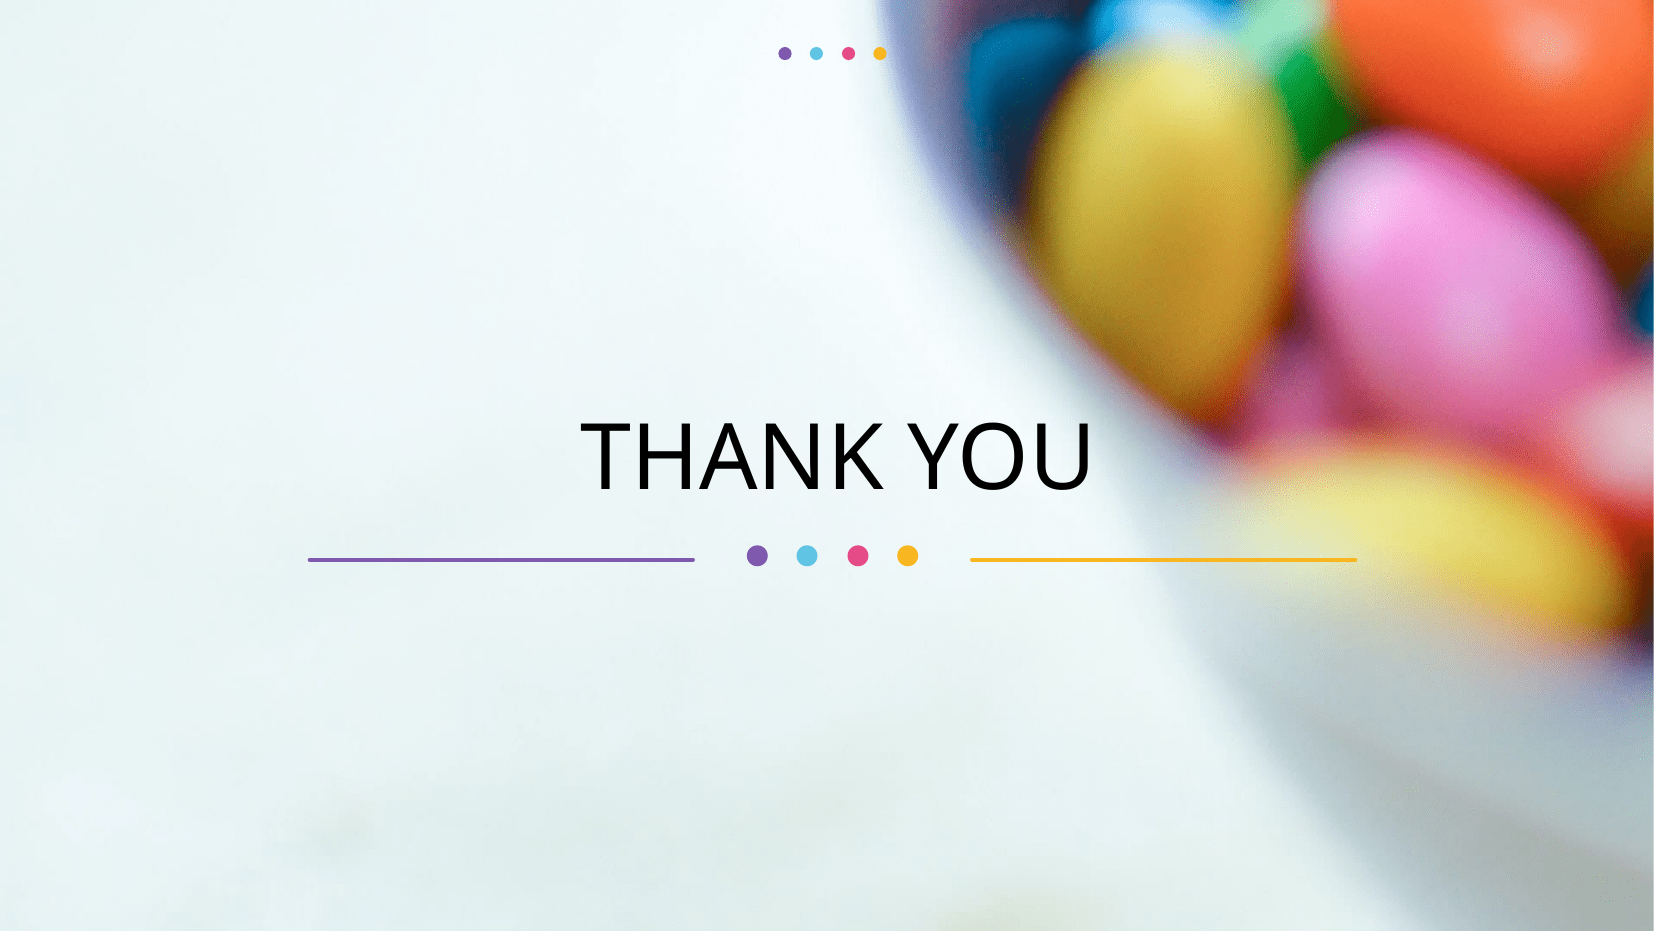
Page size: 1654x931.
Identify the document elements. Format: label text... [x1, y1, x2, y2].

text_box [897, 545, 919, 567]
text_box [796, 545, 818, 567]
title THANK YOU [94, 376, 1583, 532]
text_box [847, 545, 869, 567]
text_box [841, 46, 856, 61]
text_box [873, 46, 887, 61]
text_box [746, 545, 768, 567]
text_box [778, 46, 792, 61]
text_box [809, 46, 824, 61]
picture [0, 0, 1654, 931]
